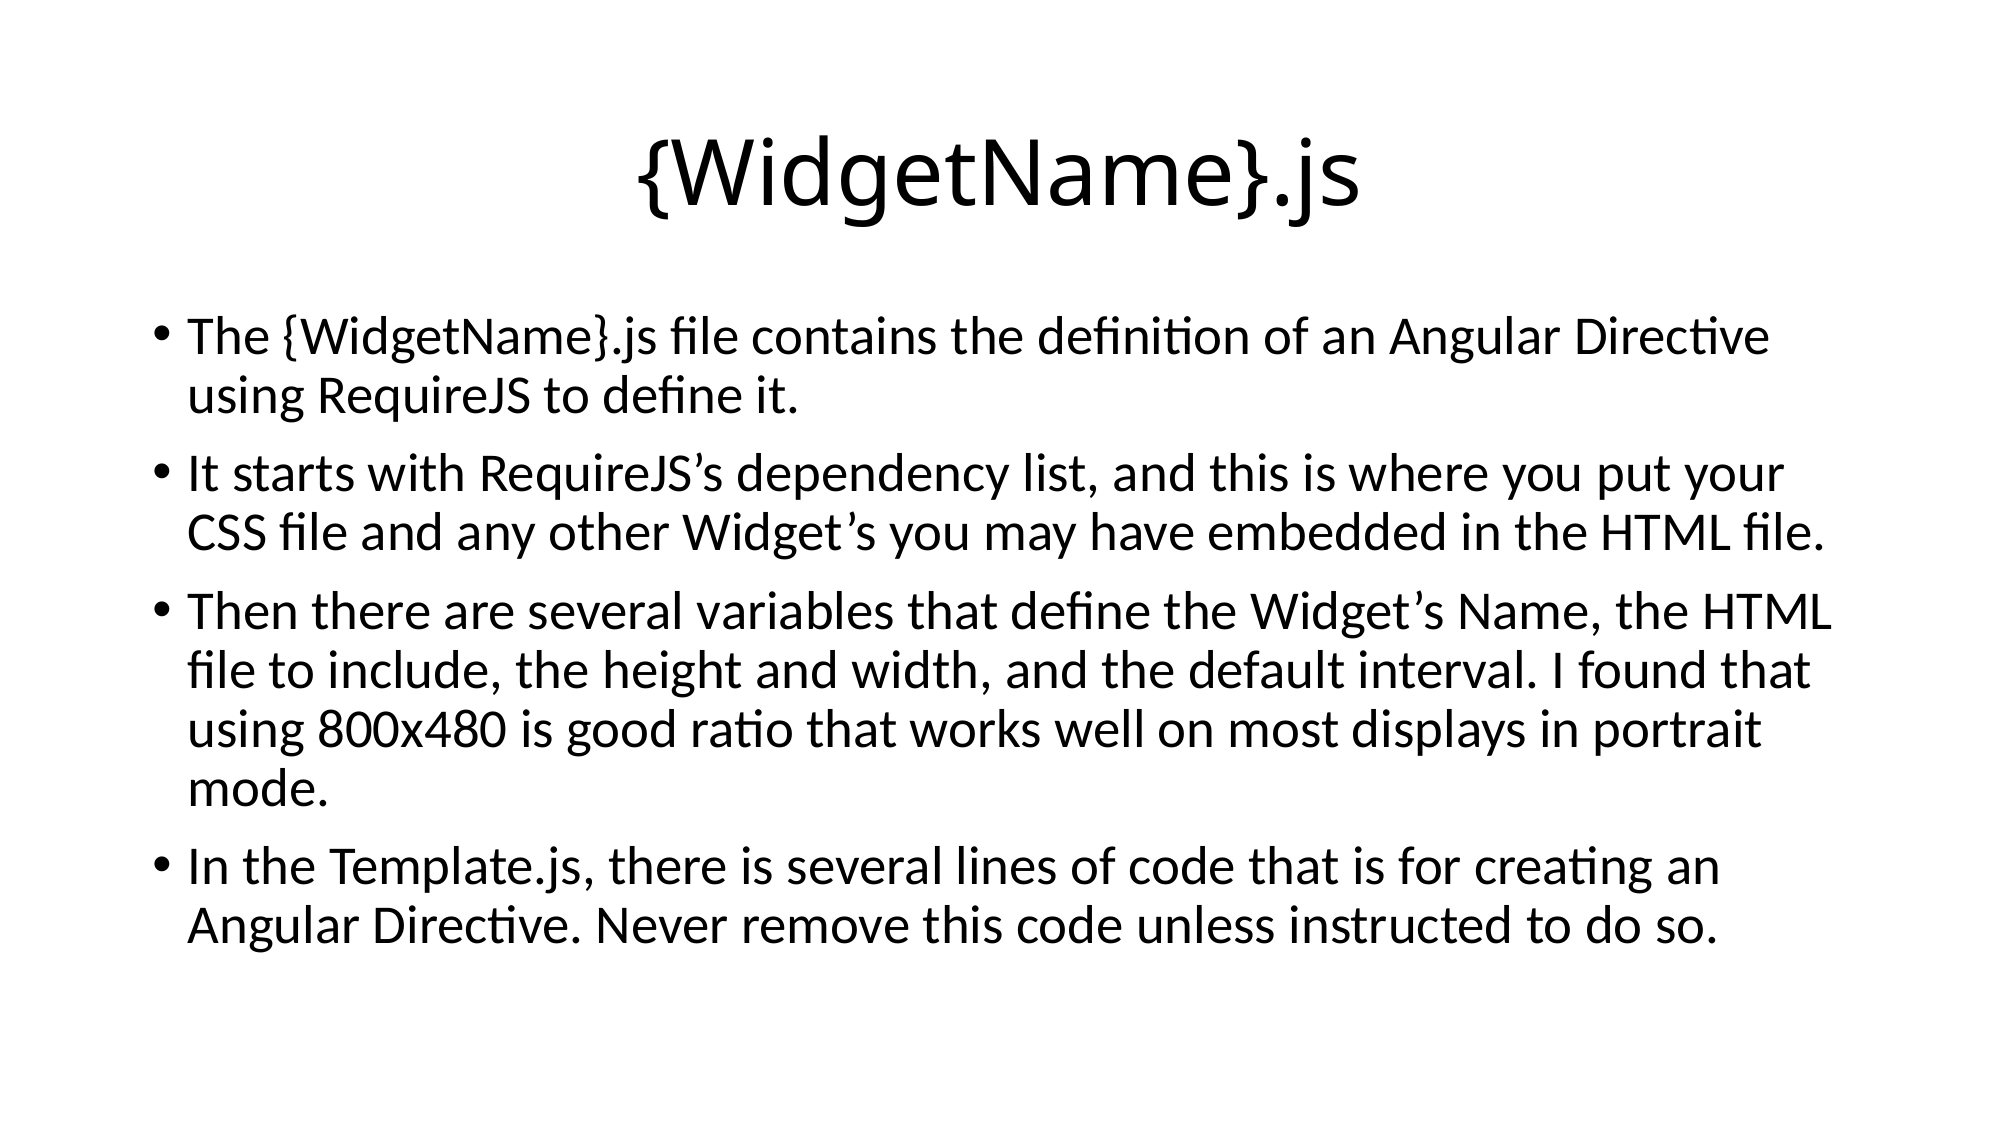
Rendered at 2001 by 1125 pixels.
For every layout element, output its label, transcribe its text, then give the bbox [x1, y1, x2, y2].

list The {WidgetName}.js file contains the definition of an Angular Directive using RequireJS to define it. It starts with RequireJS’s dependency list, and this is where you put your CSS file and any other Widget’s you may have embedded in the HTML file. Then there are several variables that define the Widget’s Name, the HTML file to include, the height and width, and the default interval. I found that using 800x480 is good ratio that works well on most displays in portrait mode. In the Template.js, there is several lines of code that is for creating an Angular Directive. Never remove this code unless instructed to do so. [137, 299, 1863, 1014]
title {WidgetName}.js [137, 59, 1863, 278]
